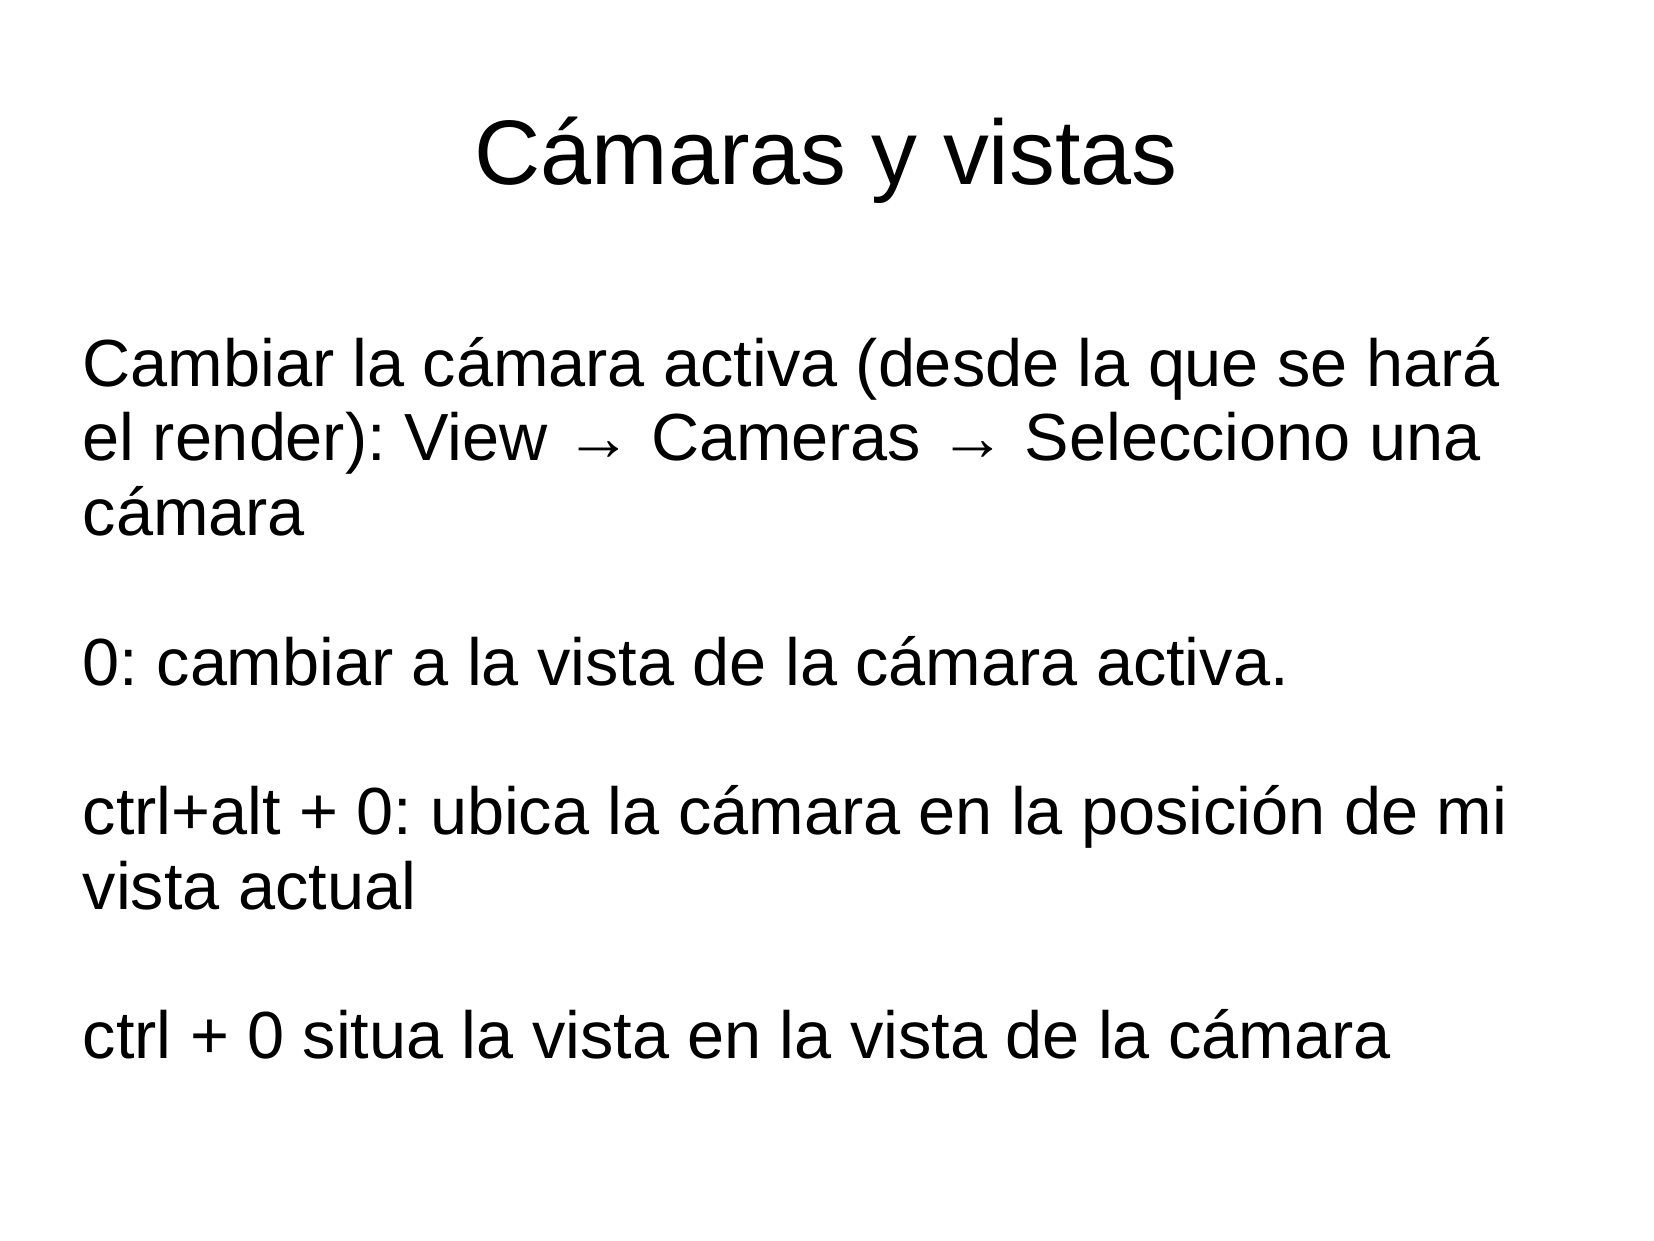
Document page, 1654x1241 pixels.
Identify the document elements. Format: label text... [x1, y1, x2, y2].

subtitle Cambiar la cámara activa (desde la que se hará el render): View → Cameras → Selecciono una cámara 0: cambiar a la vista de la cámara activa. ctrl+alt + 0: ubica la cámara en la posición de mi vista actual ctrl + 0 situa la vista en la vista de la cámara [82, 297, 1571, 1102]
title Cámaras y vistas [82, 49, 1571, 257]
